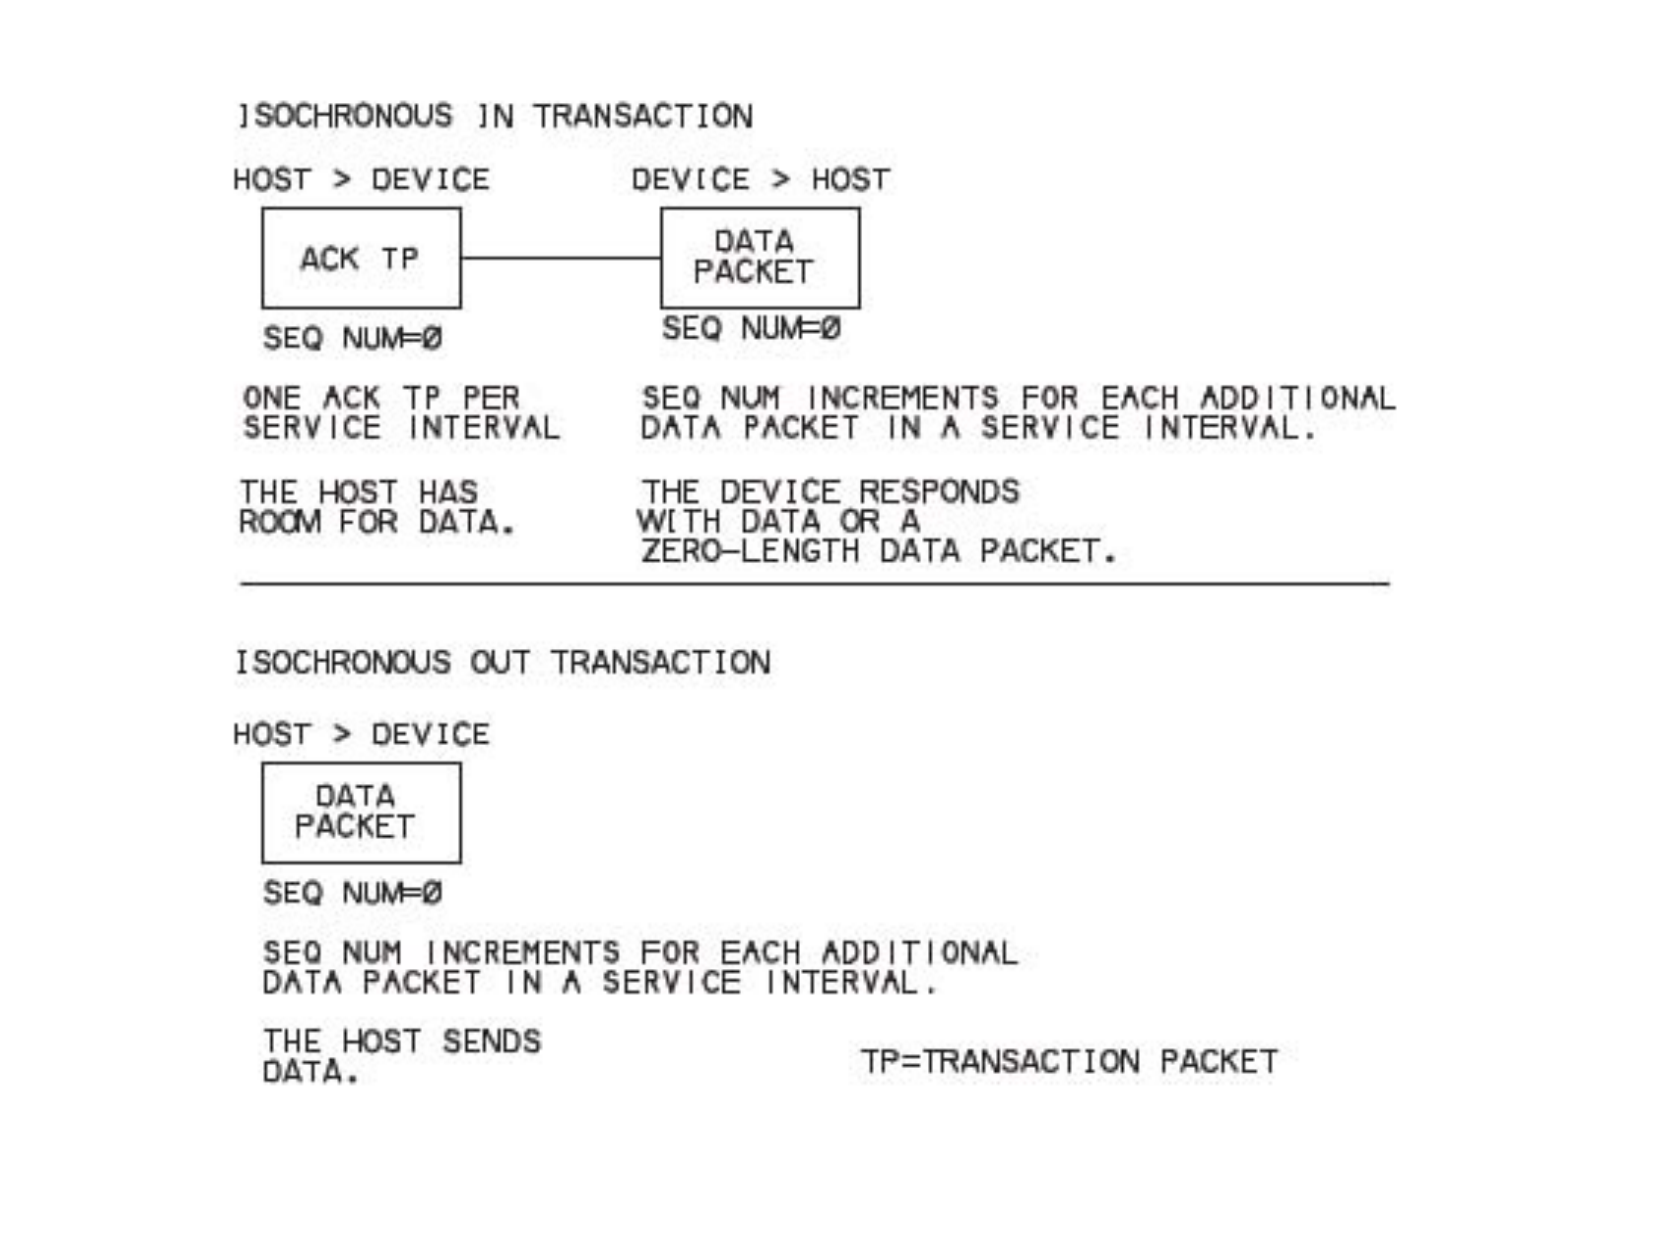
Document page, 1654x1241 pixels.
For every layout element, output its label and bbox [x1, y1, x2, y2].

picture [147, 58, 1447, 1109]
